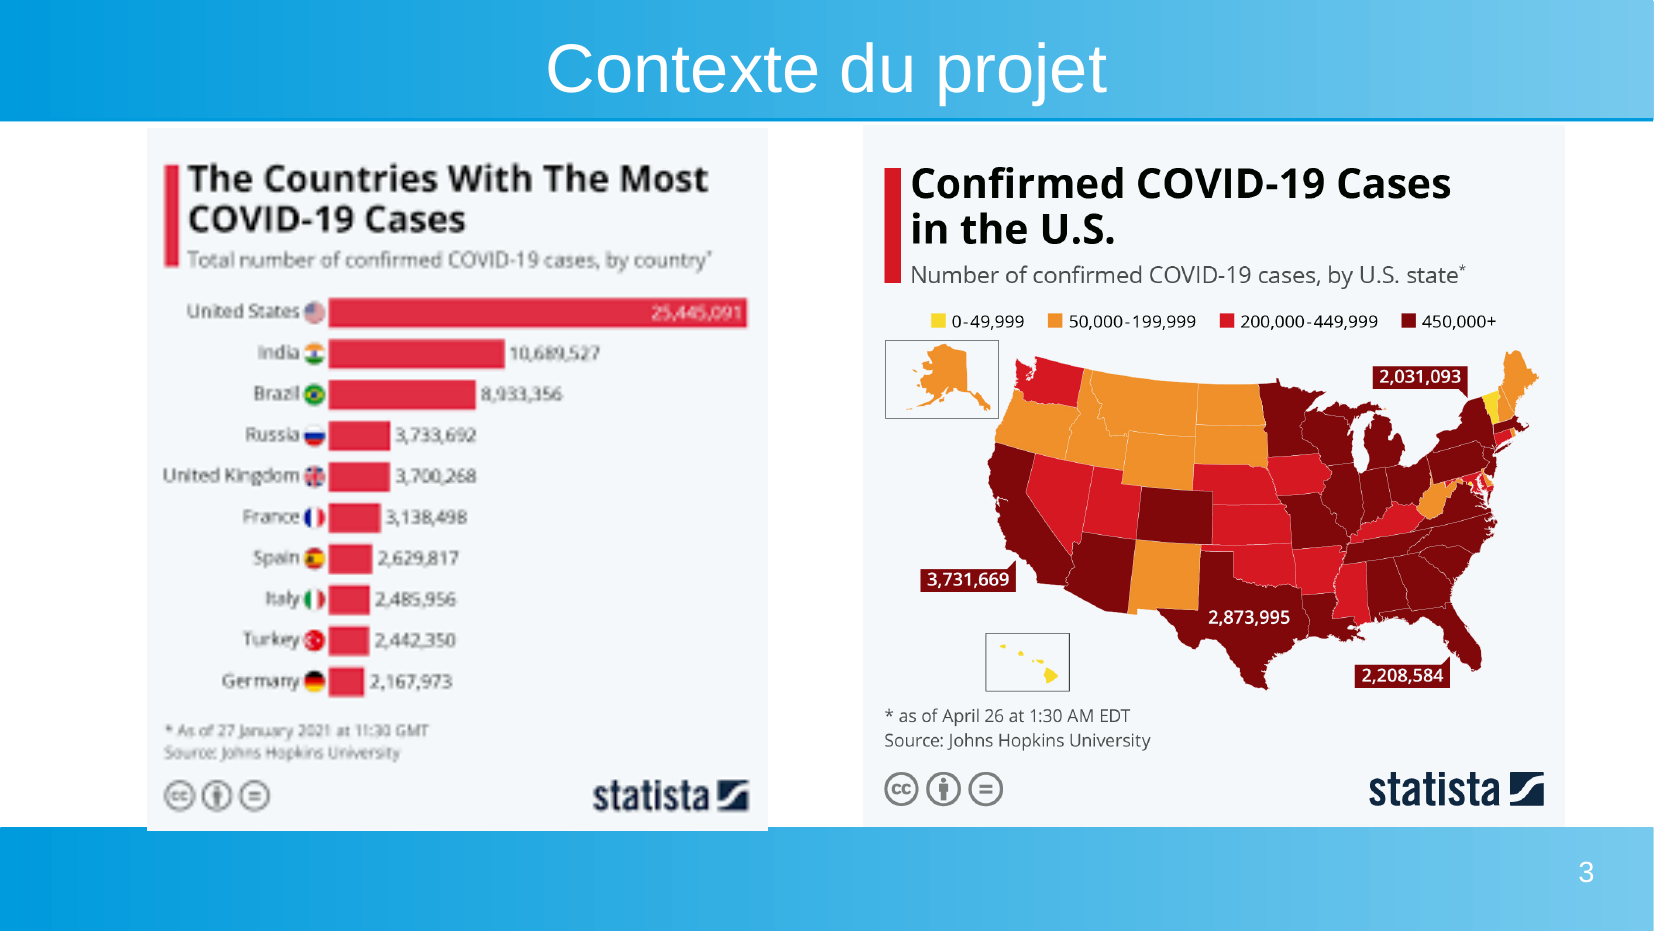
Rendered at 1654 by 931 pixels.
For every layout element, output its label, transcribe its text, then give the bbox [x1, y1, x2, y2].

title Contexte du projet [59, 29, 1595, 108]
picture [863, 125, 1565, 827]
picture [147, 128, 768, 831]
